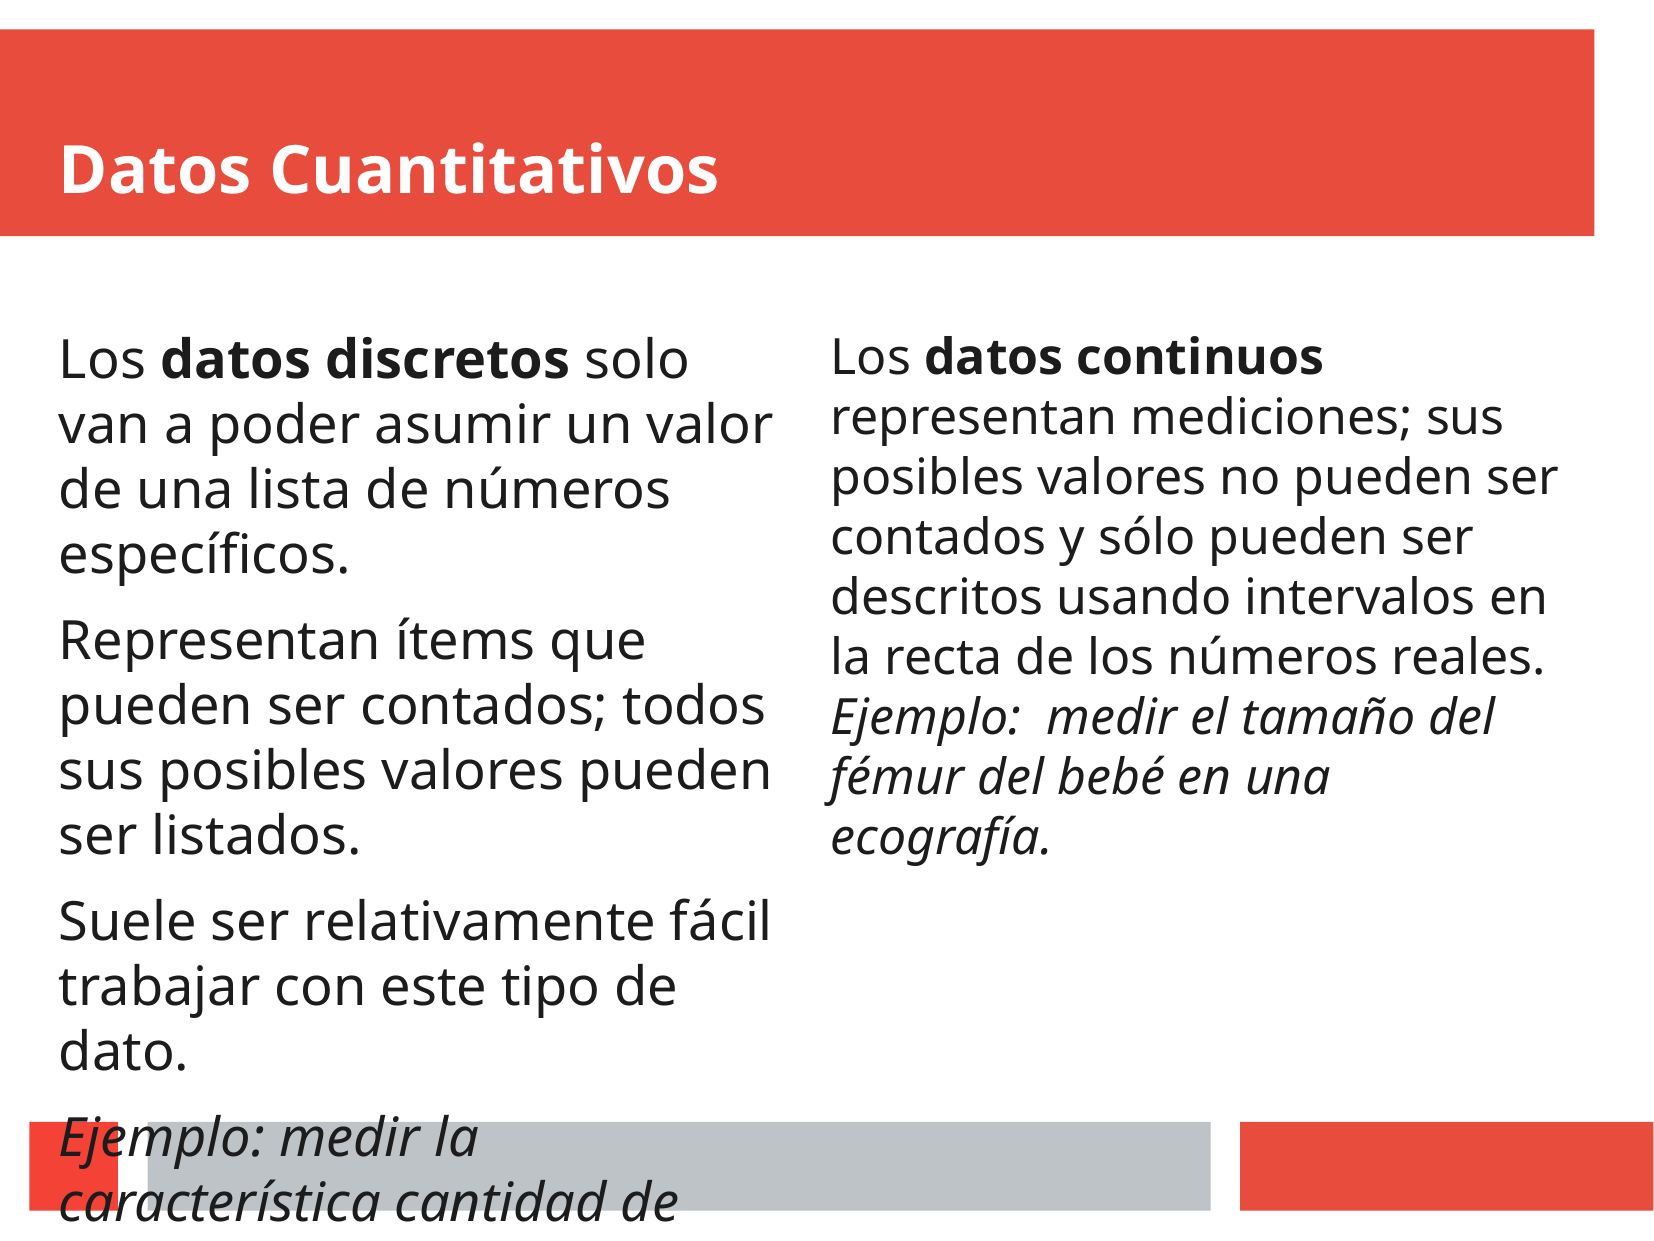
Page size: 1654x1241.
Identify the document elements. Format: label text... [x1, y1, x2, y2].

text_box Los datos continuos representan mediciones; sus posibles valores no pueden ser contados y sólo pueden ser descritos usando intervalos en la recta de los números reales. Ejemplo: medir el tamaño del fémur del bebé en una ecografía. [830, 324, 1566, 984]
text_box Datos Cuantitativos [58, 58, 1595, 207]
text_box Los datos discretos solo van a poder asumir un valor de una lista de números específicos. Representan ítems que pueden ser contados; todos sus posibles valores pueden ser listados. Suele ser relativamente fácil trabajar con este tipo de dato. Ejemplo: medir la característica cantidad de hijos. [59, 324, 794, 1090]
